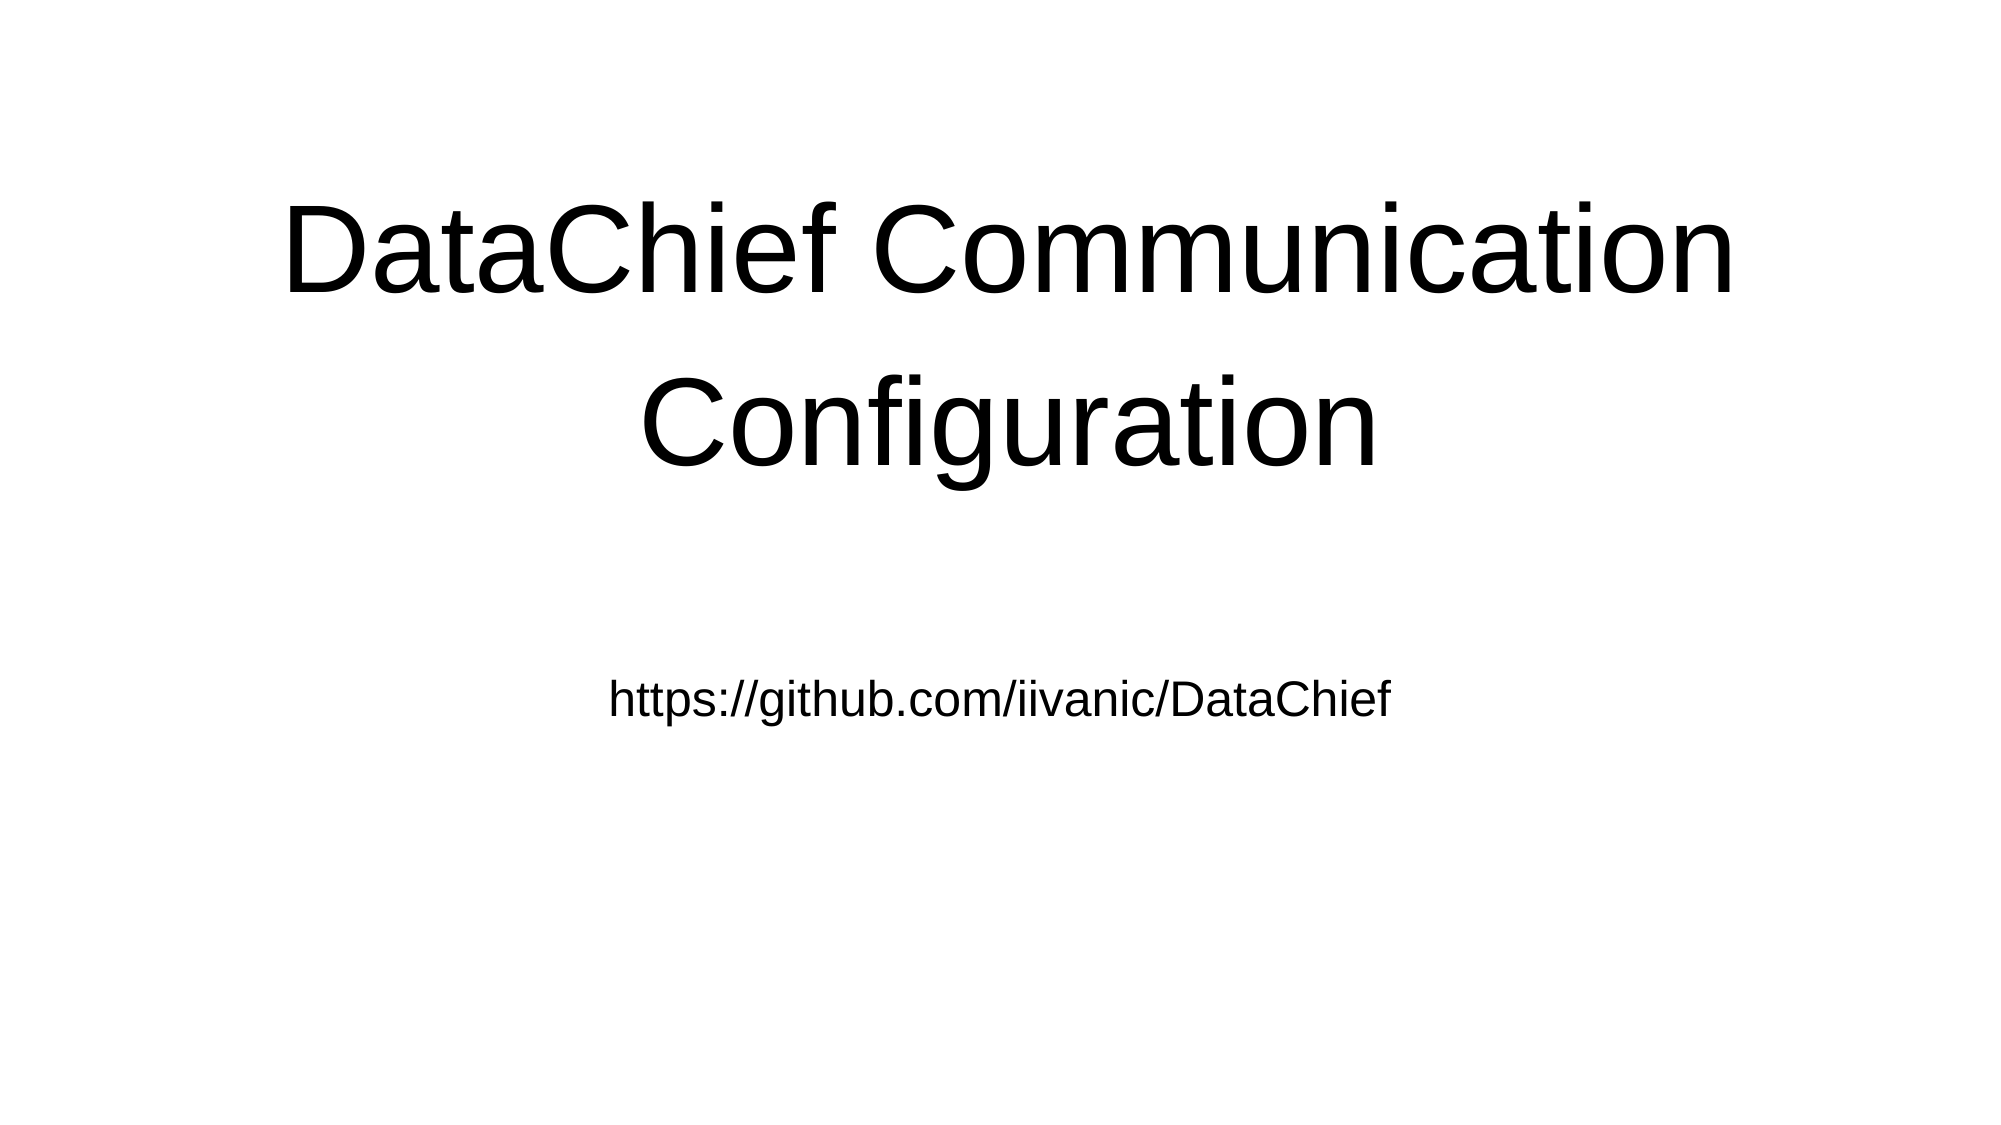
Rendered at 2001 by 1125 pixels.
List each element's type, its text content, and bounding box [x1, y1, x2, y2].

subtitle https://github.com/iivanic/DataChief [249, 649, 1751, 922]
title DataChief Communication Configuration [259, 106, 1760, 498]
